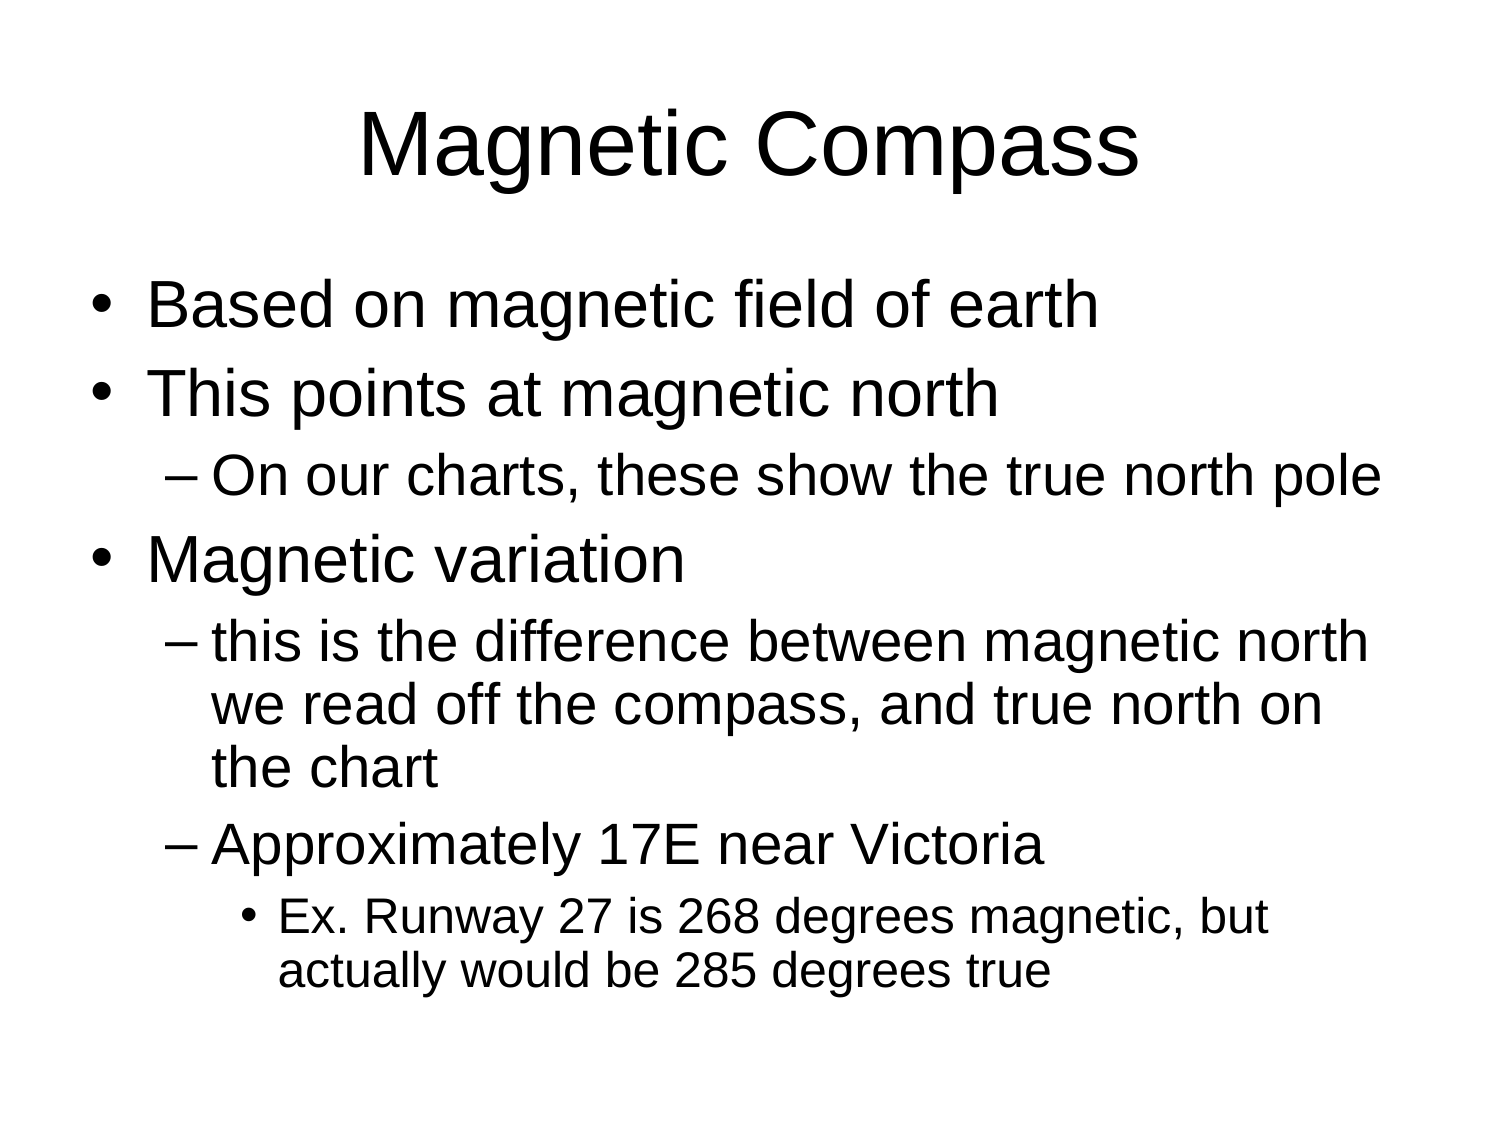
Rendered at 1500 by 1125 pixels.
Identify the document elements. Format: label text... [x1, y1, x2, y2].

title Magnetic Compass [75, 45, 1426, 233]
list Based on magnetic field of earth This points at magnetic north On our charts, these show the true north pole Magnetic variation this is the difference between magnetic north we read off the compass, and true north on the chart Approximately 17E near Victoria Ex. Runway 27 is 268 degrees magnetic, but actually would be 285 degrees true [75, 262, 1426, 1125]
